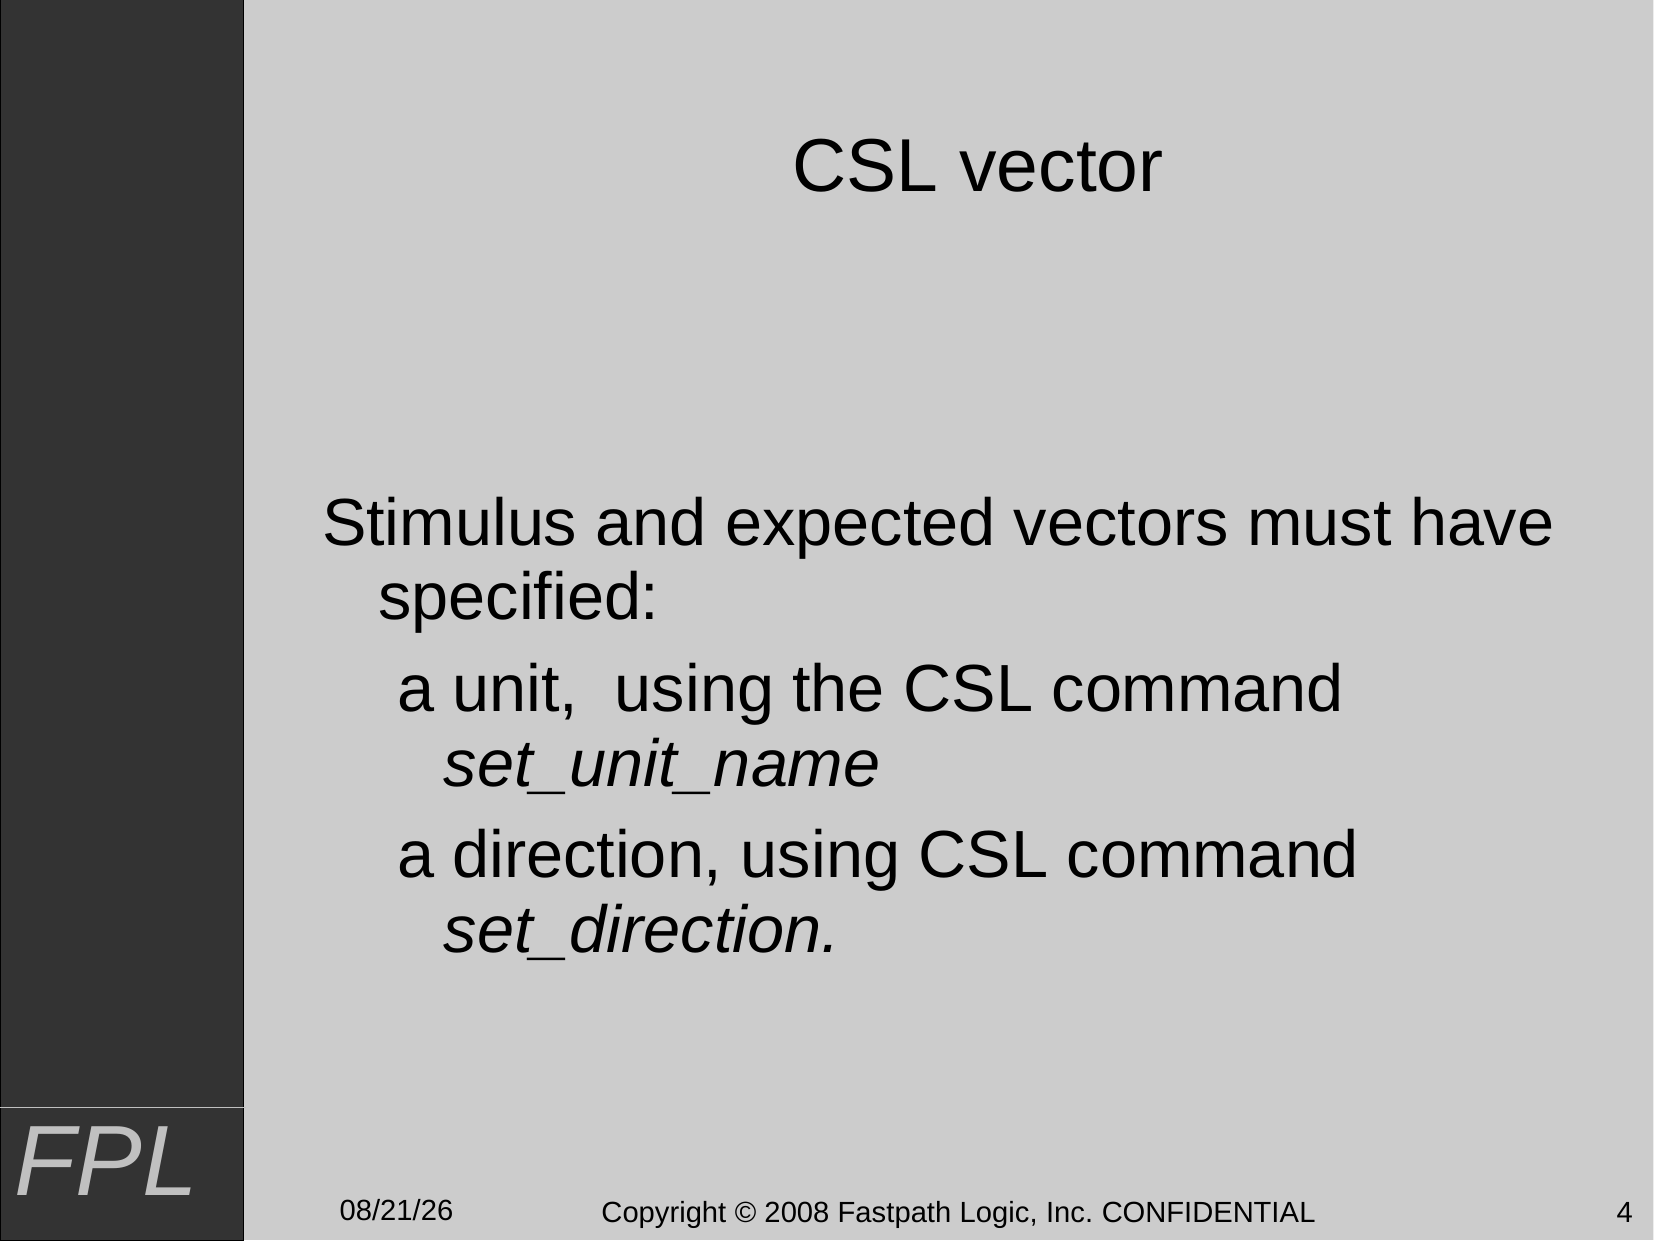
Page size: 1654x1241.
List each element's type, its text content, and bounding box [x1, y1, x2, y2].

title CSL vector [427, 57, 1530, 272]
subtitle Stimulus and expected vectors must have specified: a unit, using the CSL command set_unit_name a direction, using CSL command set_direction. [322, 272, 1635, 1179]
